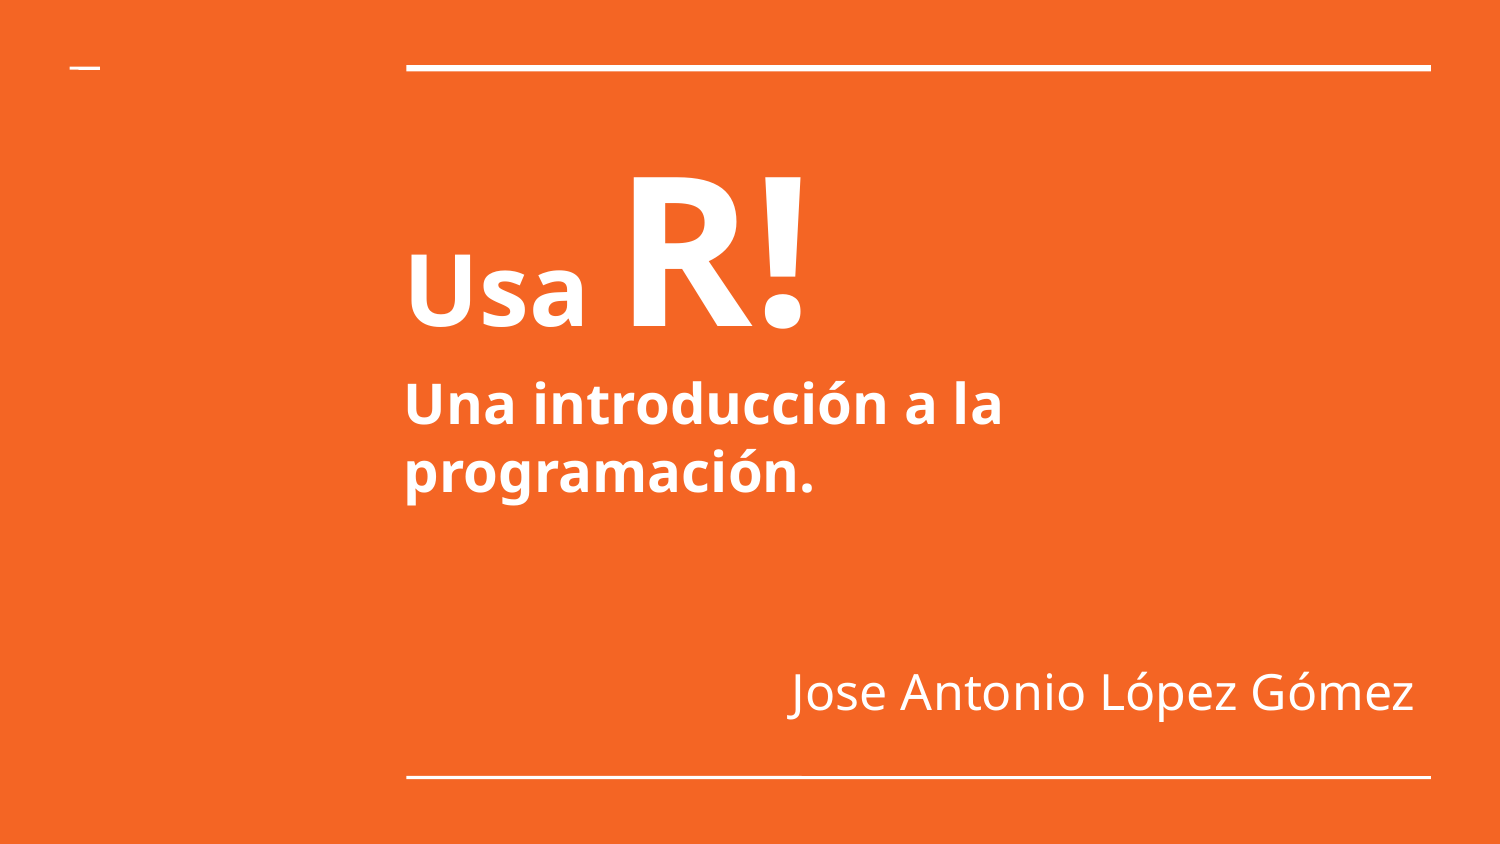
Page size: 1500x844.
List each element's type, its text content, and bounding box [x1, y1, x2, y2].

subtitle Jose Antonio López Gómez [392, 531, 1431, 735]
title Usa R! Una introducción a la programación. [389, 103, 1428, 357]
